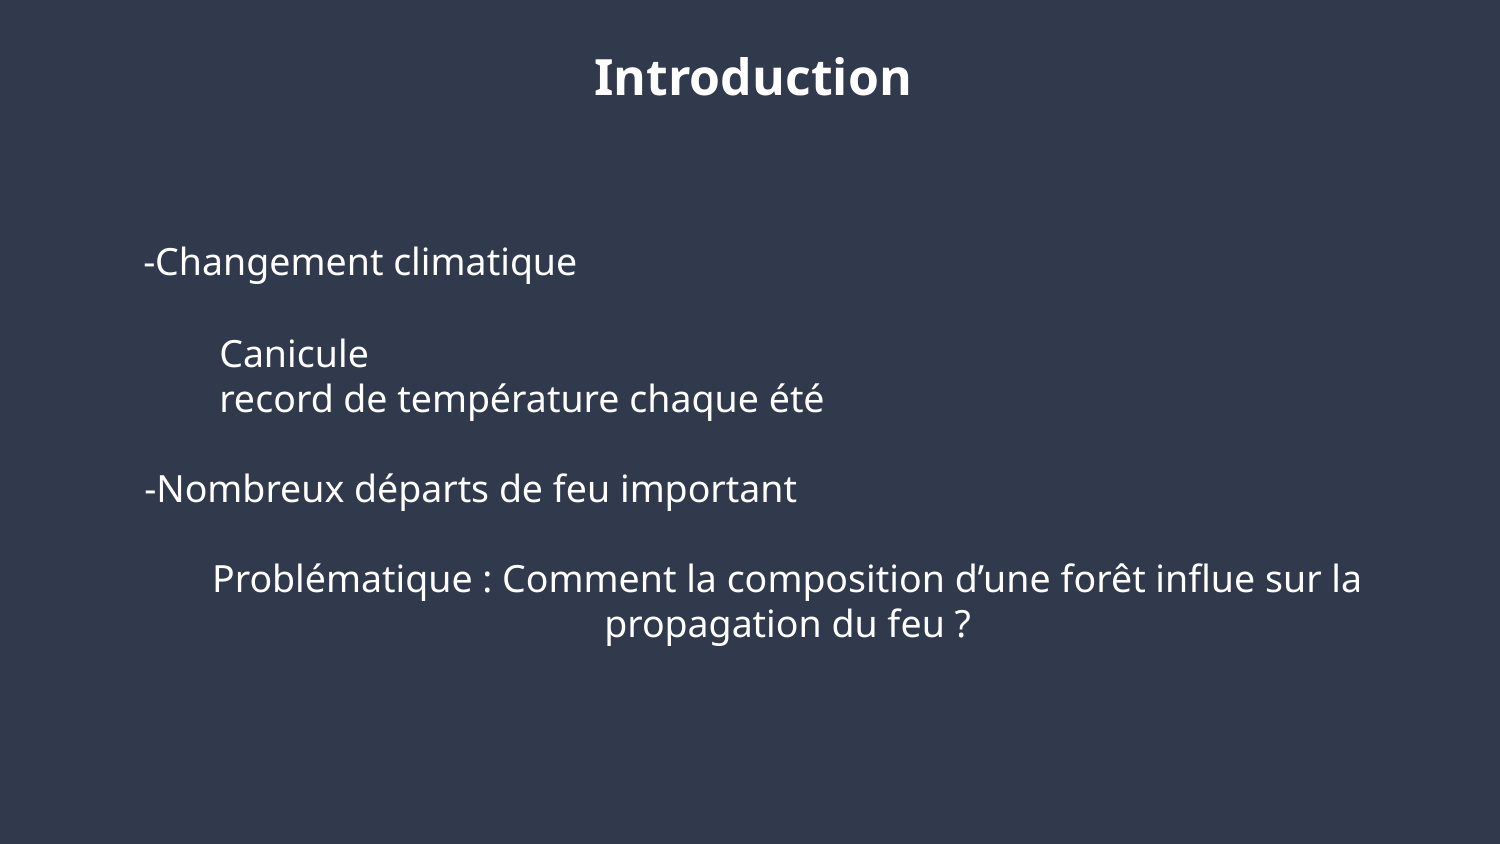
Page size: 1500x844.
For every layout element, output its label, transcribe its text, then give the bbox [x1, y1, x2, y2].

text_box Introduction -Changement climatique Canicule record de température chaque été -Nombreux départs de feu important Problématique : Comment la composition d’une forêt influe sur la propagation du feu ? [54, 30, 1447, 790]
